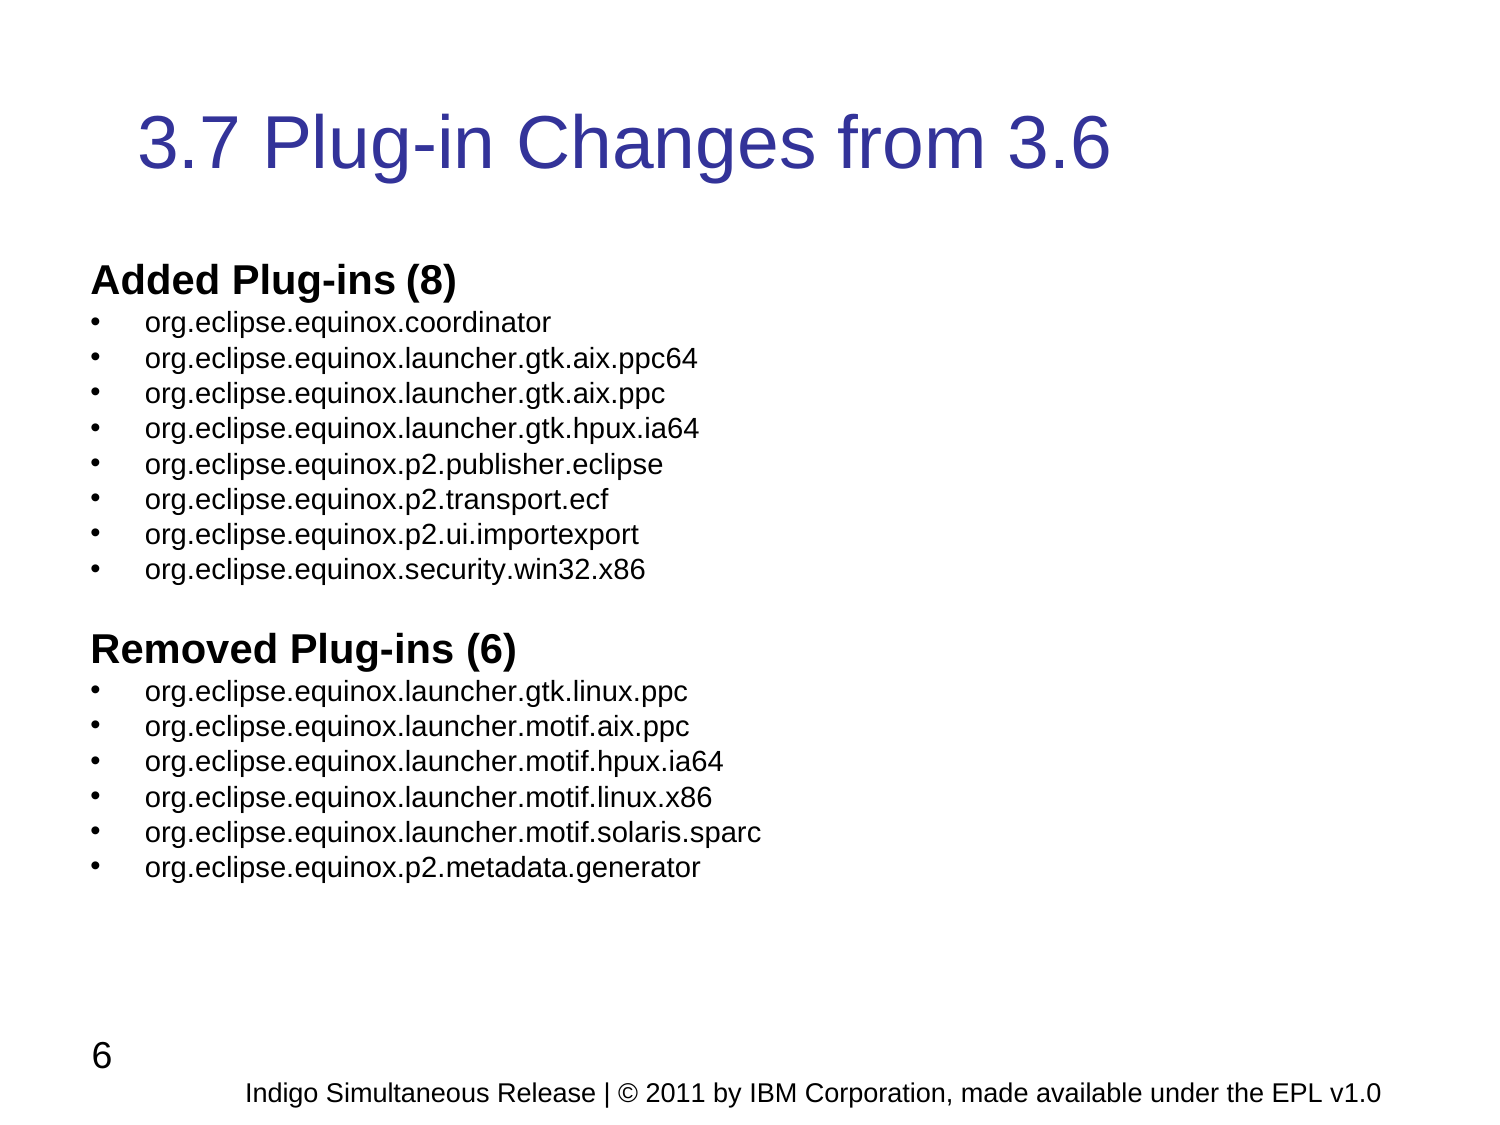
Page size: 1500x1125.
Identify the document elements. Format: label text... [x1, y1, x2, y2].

list Added Plug-ins (8) org.eclipse.equinox.coordinator org.eclipse.equinox.launcher.gtk.aix.ppc64 org.eclipse.equinox.launcher.gtk.aix.ppc org.eclipse.equinox.launcher.gtk.hpux.ia64 org.eclipse.equinox.p2.publisher.eclipse org.eclipse.equinox.p2.transport.ecf org.eclipse.equinox.p2.ui.importexport org.eclipse.equinox.security.win32.x86 Removed Plug-ins (6) org.eclipse.equinox.launcher.gtk.linux.ppc org.eclipse.equinox.launcher.motif.aix.ppc org.eclipse.equinox.launcher.motif.hpux.ia64 org.eclipse.equinox.launcher.motif.linux.x86 org.eclipse.equinox.launcher.motif.solaris.sparc org.eclipse.equinox.p2.metadata.generator [74, 255, 938, 1012]
title 3.7 Plug-in Changes from 3.6 [74, 45, 1176, 233]
